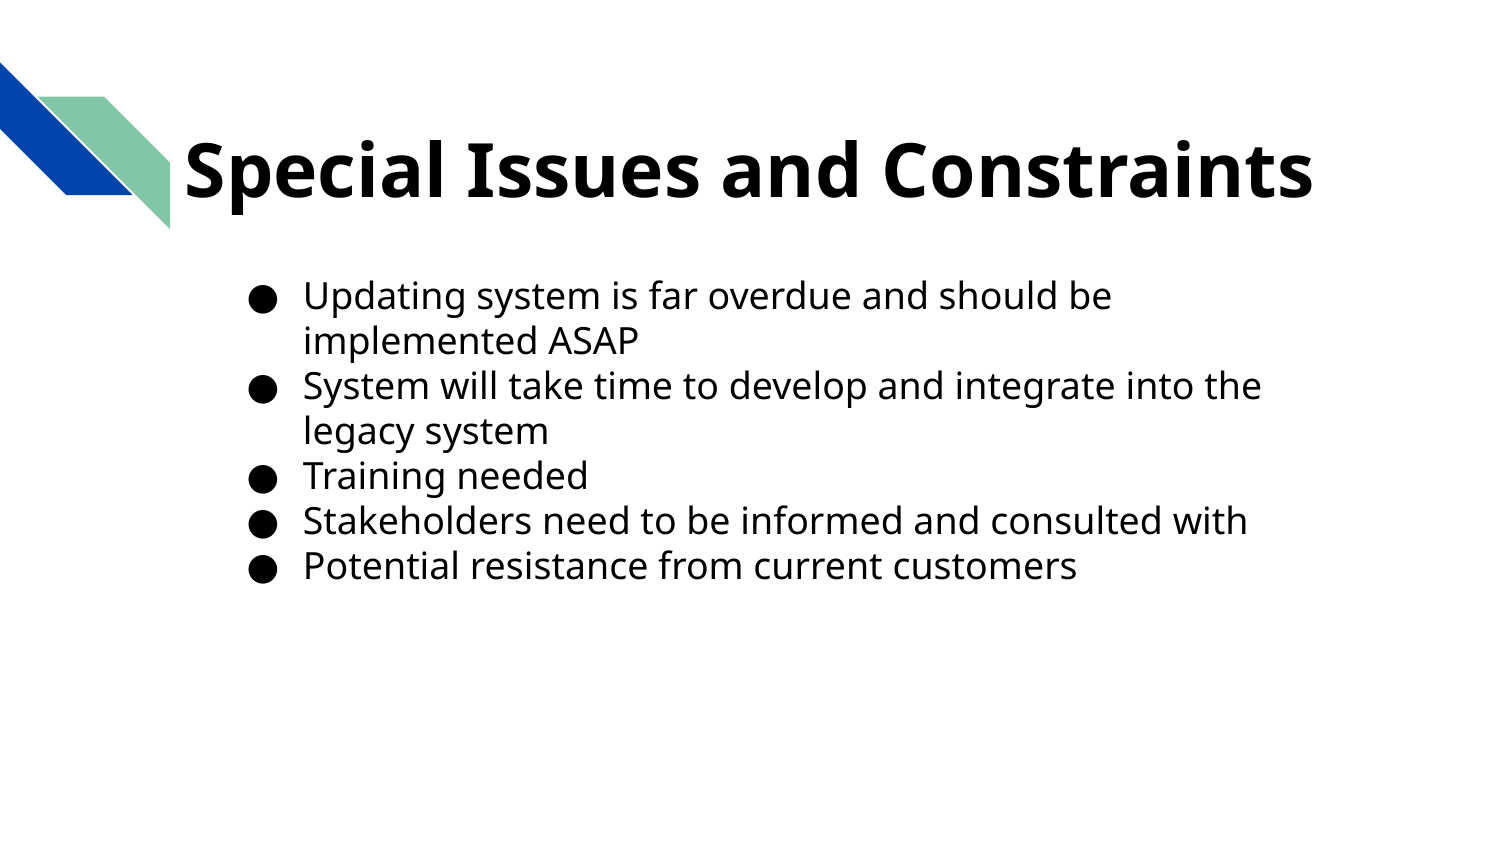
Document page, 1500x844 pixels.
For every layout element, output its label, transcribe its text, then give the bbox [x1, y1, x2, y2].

title Special Issues and Constraints [169, 107, 1411, 258]
list Updating system is far overdue and should be implemented ASAP System will take time to develop and integrate into the legacy system Training needed Stakeholders need to be informed and consulted with Potential resistance from current customers [212, 257, 1368, 735]
